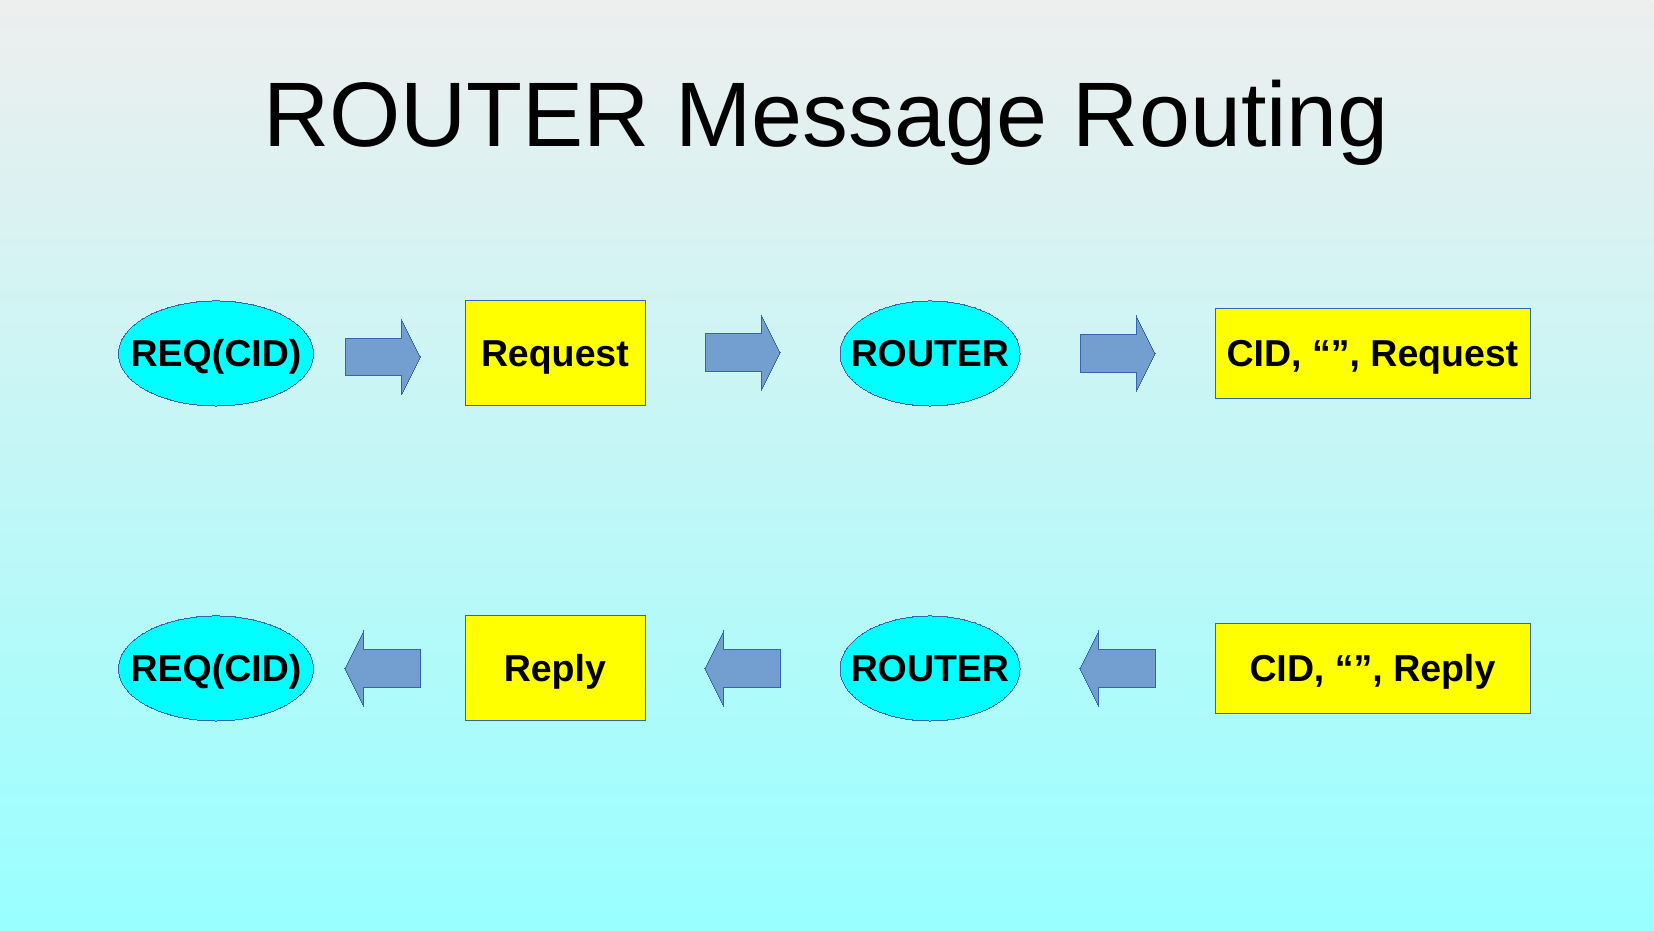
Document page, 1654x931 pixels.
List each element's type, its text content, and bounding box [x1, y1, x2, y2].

text_box Request [465, 300, 646, 406]
text_box REQ(CID) [118, 300, 314, 407]
text_box CID, “”, Request [1215, 308, 1531, 399]
text_box [1079, 630, 1156, 707]
text_box ROUTER [840, 615, 1021, 722]
text_box ROUTER [840, 300, 1021, 407]
text_box REQ(CID) [118, 615, 314, 722]
text_box [345, 319, 421, 395]
text_box [705, 315, 781, 391]
text_box [704, 630, 781, 707]
text_box Reply [465, 615, 646, 721]
title ROUTER Message Routing [82, 37, 1571, 193]
text_box [1080, 315, 1156, 392]
text_box CID, “”, Reply [1215, 623, 1531, 714]
text_box [344, 630, 421, 707]
